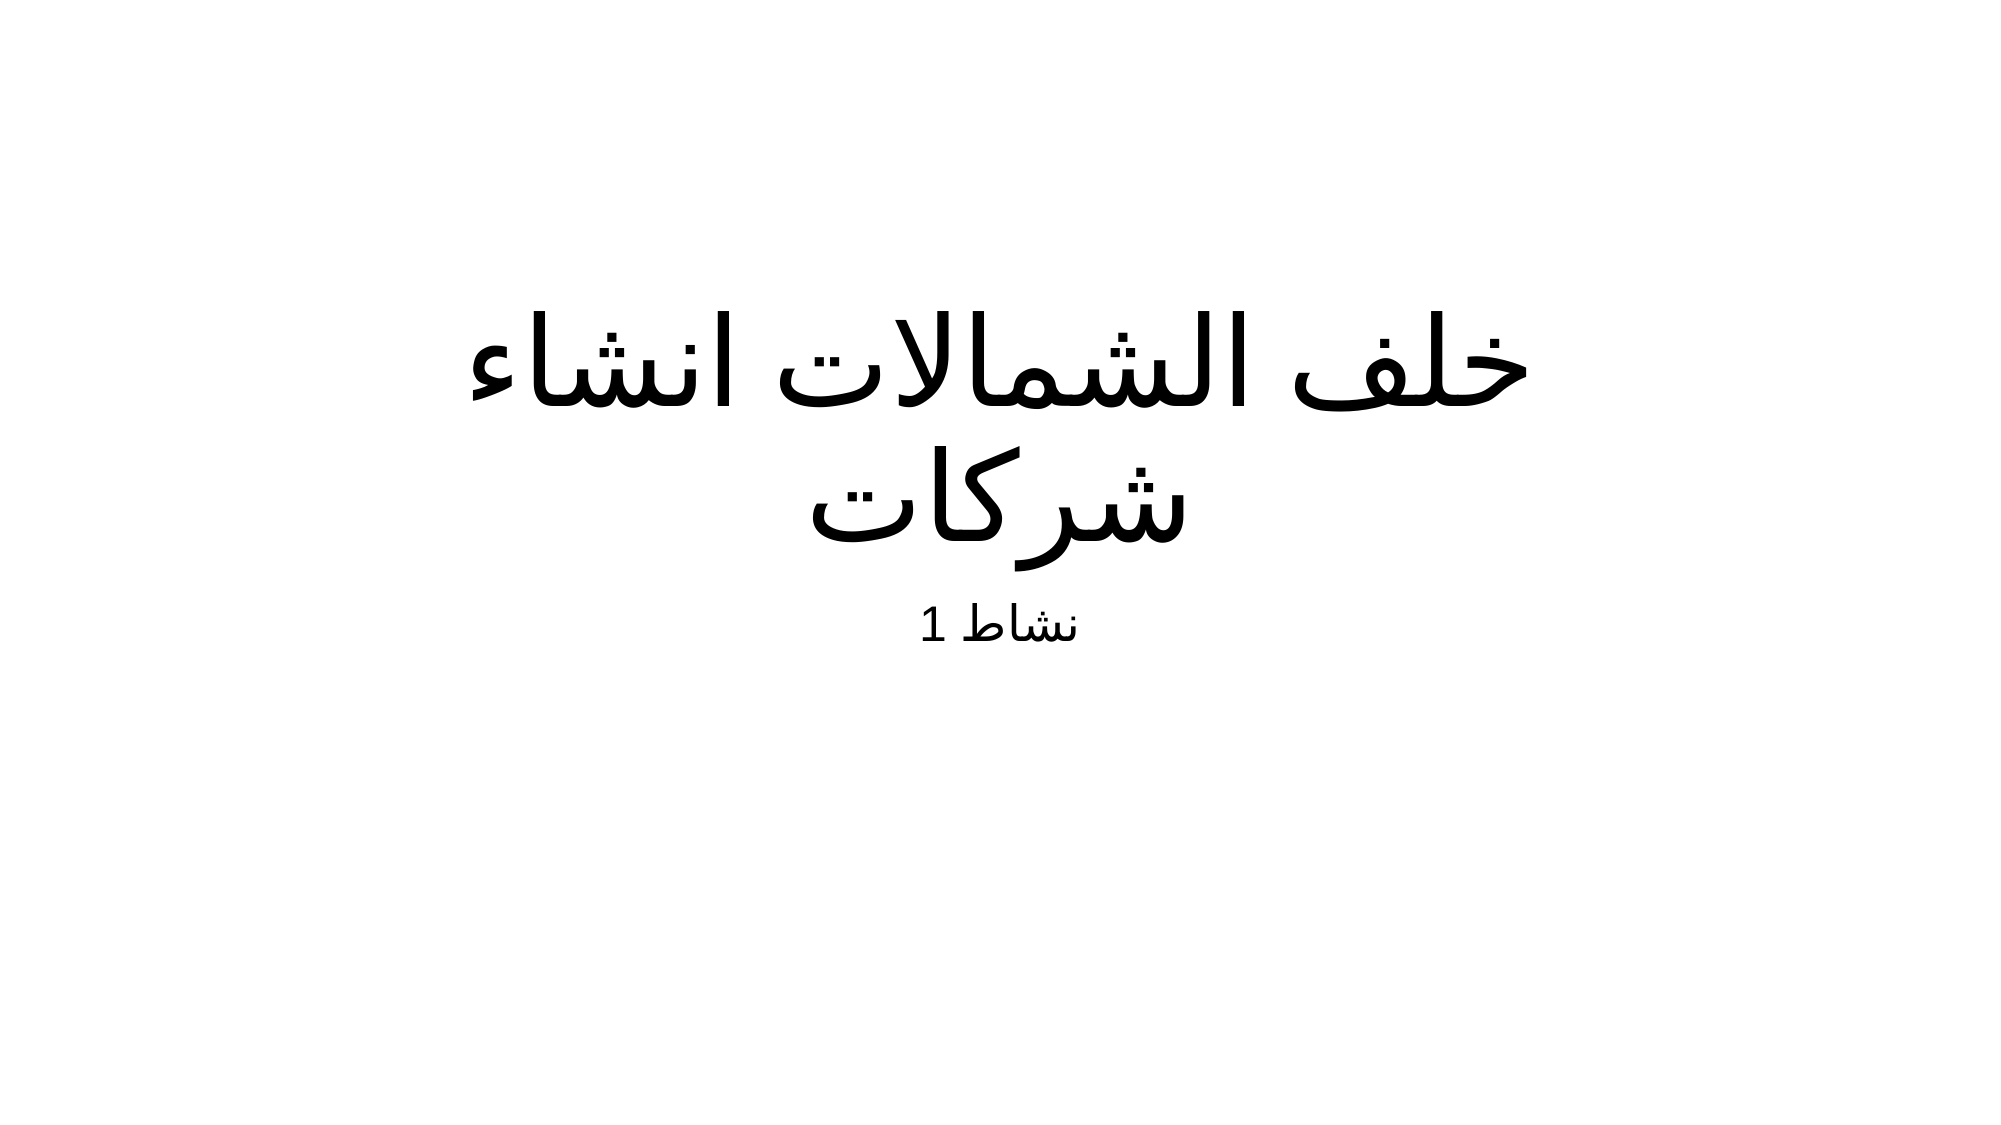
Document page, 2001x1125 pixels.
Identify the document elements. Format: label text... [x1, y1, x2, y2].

title خلف الشمالات انشاء شركات [249, 184, 1750, 576]
subtitle نشاط 1 [249, 590, 1750, 863]
